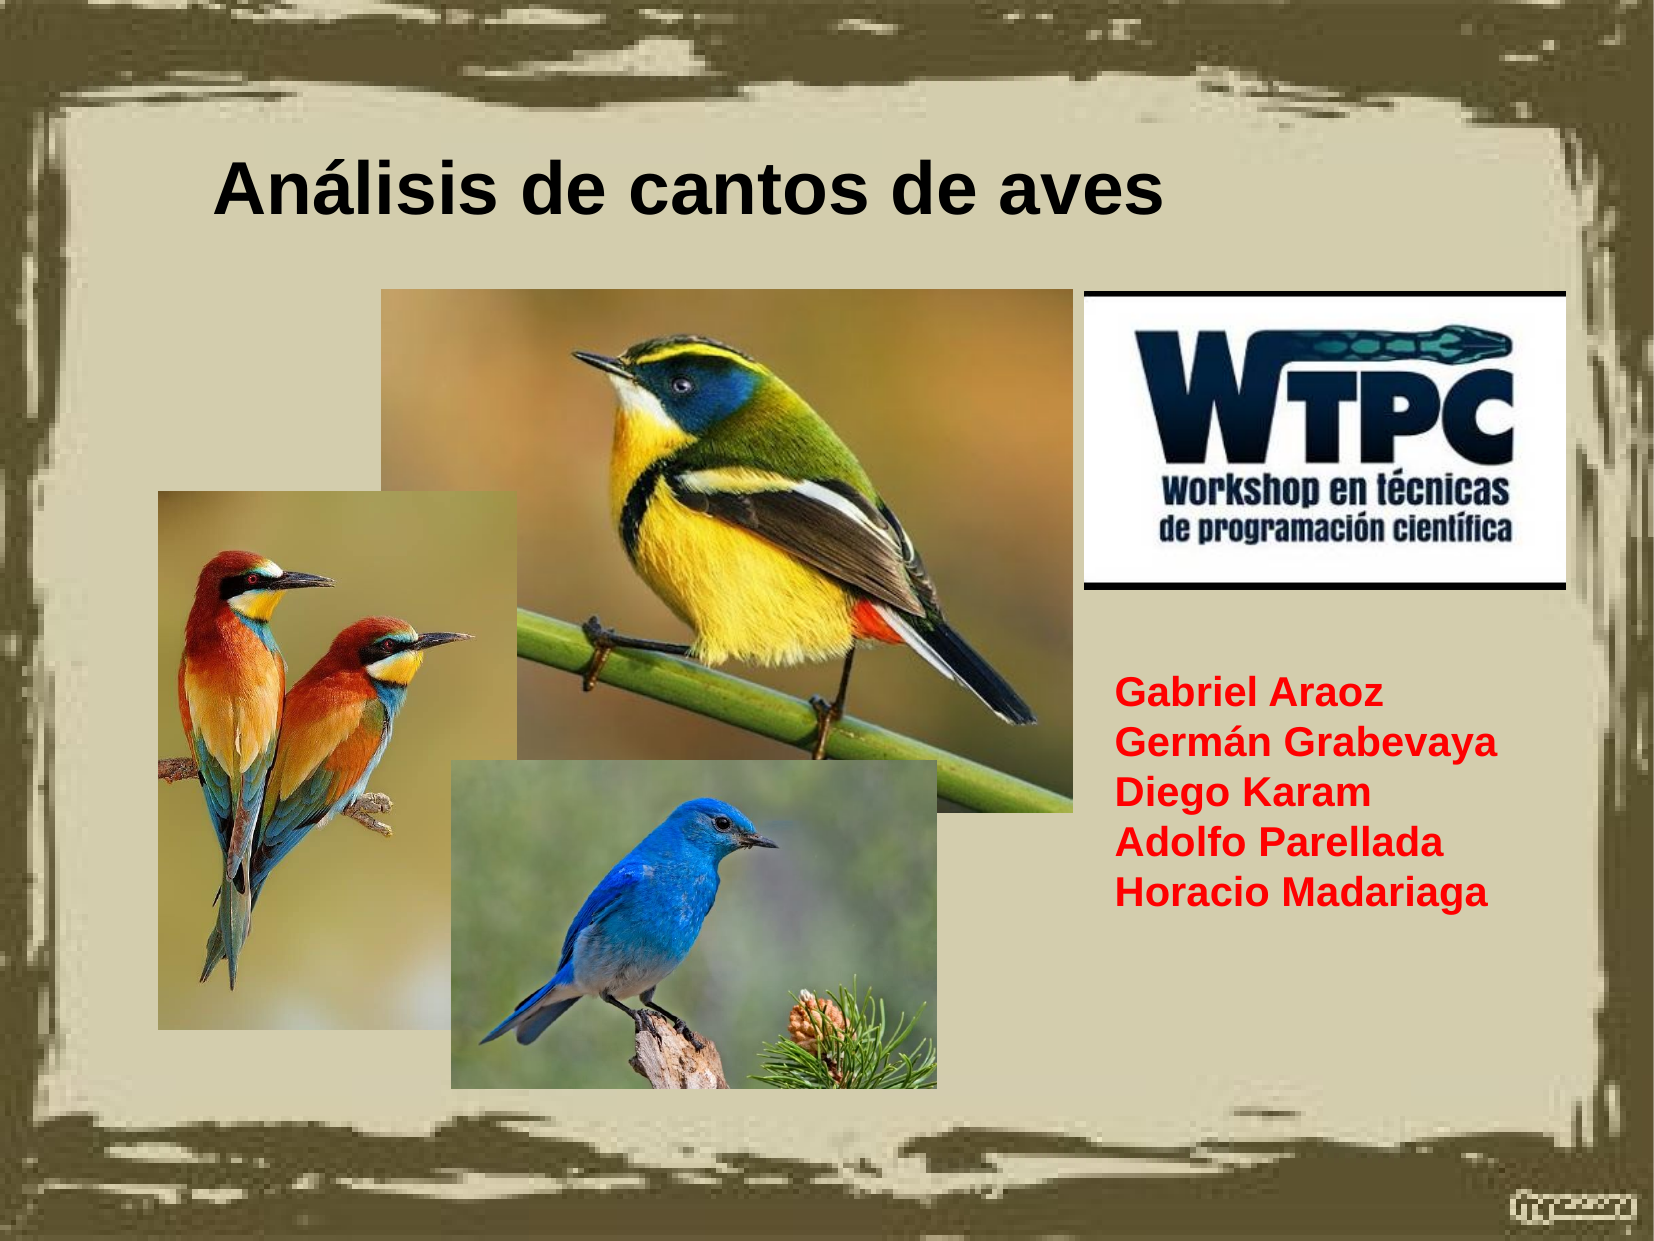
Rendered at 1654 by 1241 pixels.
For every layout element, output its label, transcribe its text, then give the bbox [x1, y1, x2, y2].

text_box Gabriel Araoz Germán Grabevaya Diego Karam Adolfo Parellada Horacio Madariaga [1114, 596, 1654, 984]
picture [0, 0, 1654, 1241]
text_box Análisis de cantos de aves [53, 104, 1326, 265]
